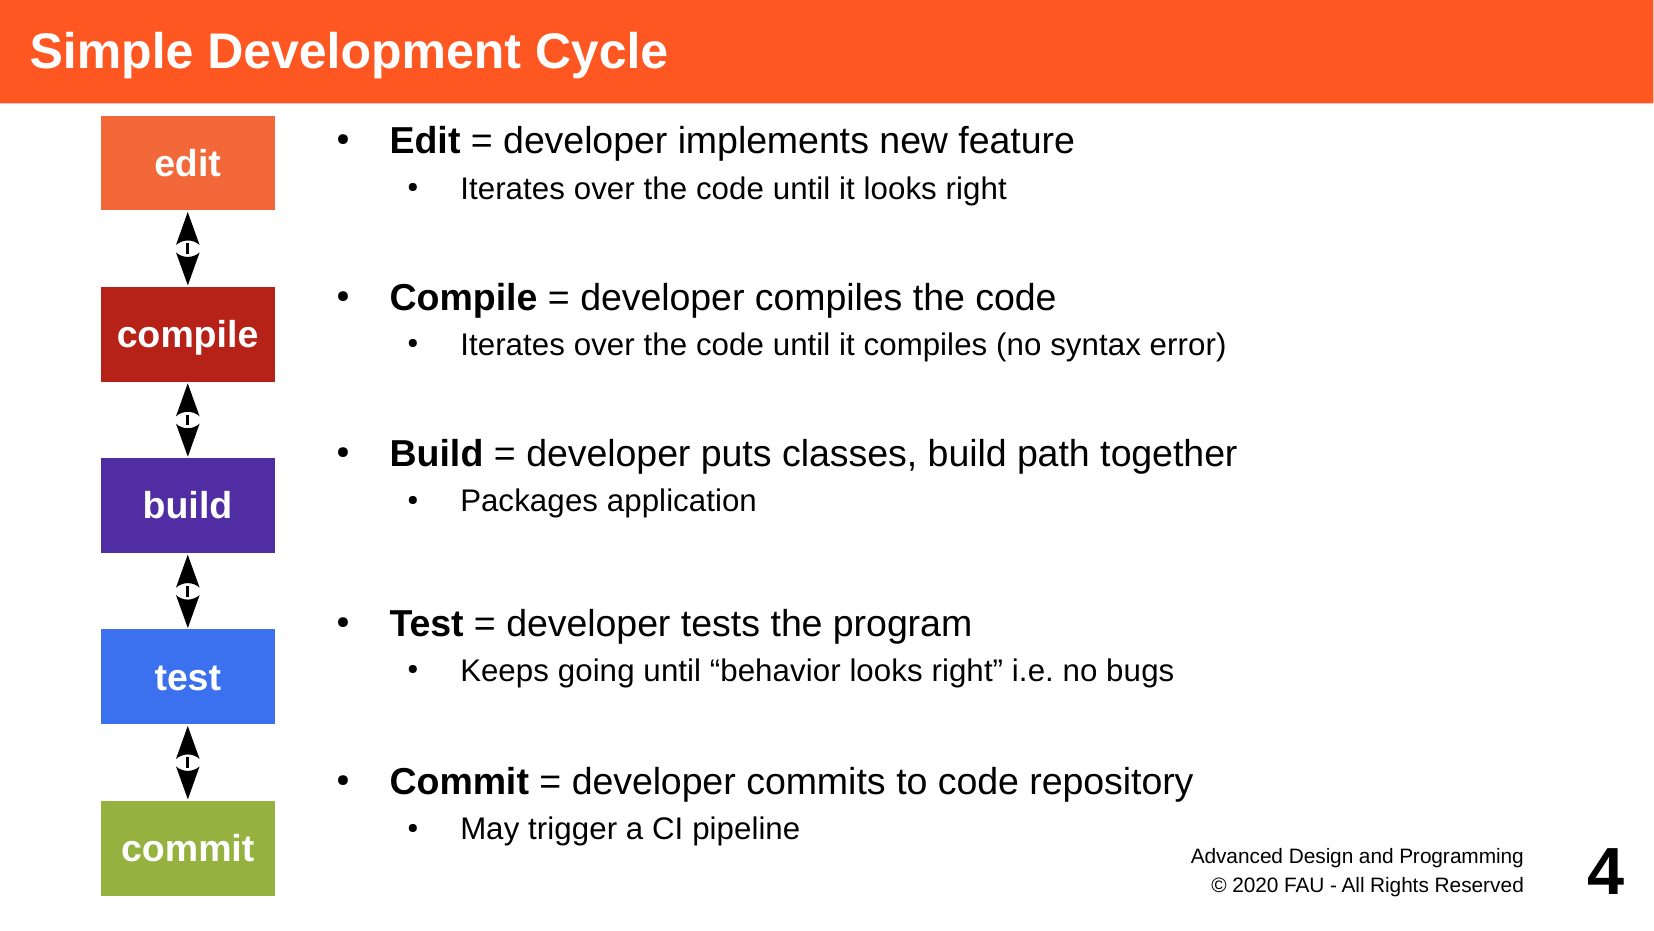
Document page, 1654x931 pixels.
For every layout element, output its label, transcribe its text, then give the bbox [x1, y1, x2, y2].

text_box test [99, 627, 277, 726]
list Edit = developer implements new feature Iterates over the code until it looks right Compile = developer compiles the code Iterates over the code until it compiles (no syntax error) Build = developer puts classes, build path together Packages application Test = developer tests the program Keeps going until “behavior looks right” i.e. no bugs Commit = developer commits to code repository May trigger a CI pipeline [318, 120, 1583, 916]
text_box build [99, 456, 277, 555]
text_box compile [99, 285, 277, 384]
text_box edit [99, 114, 277, 212]
text_box commit [99, 799, 277, 898]
title Simple Development Cycle [0, 0, 1654, 104]
